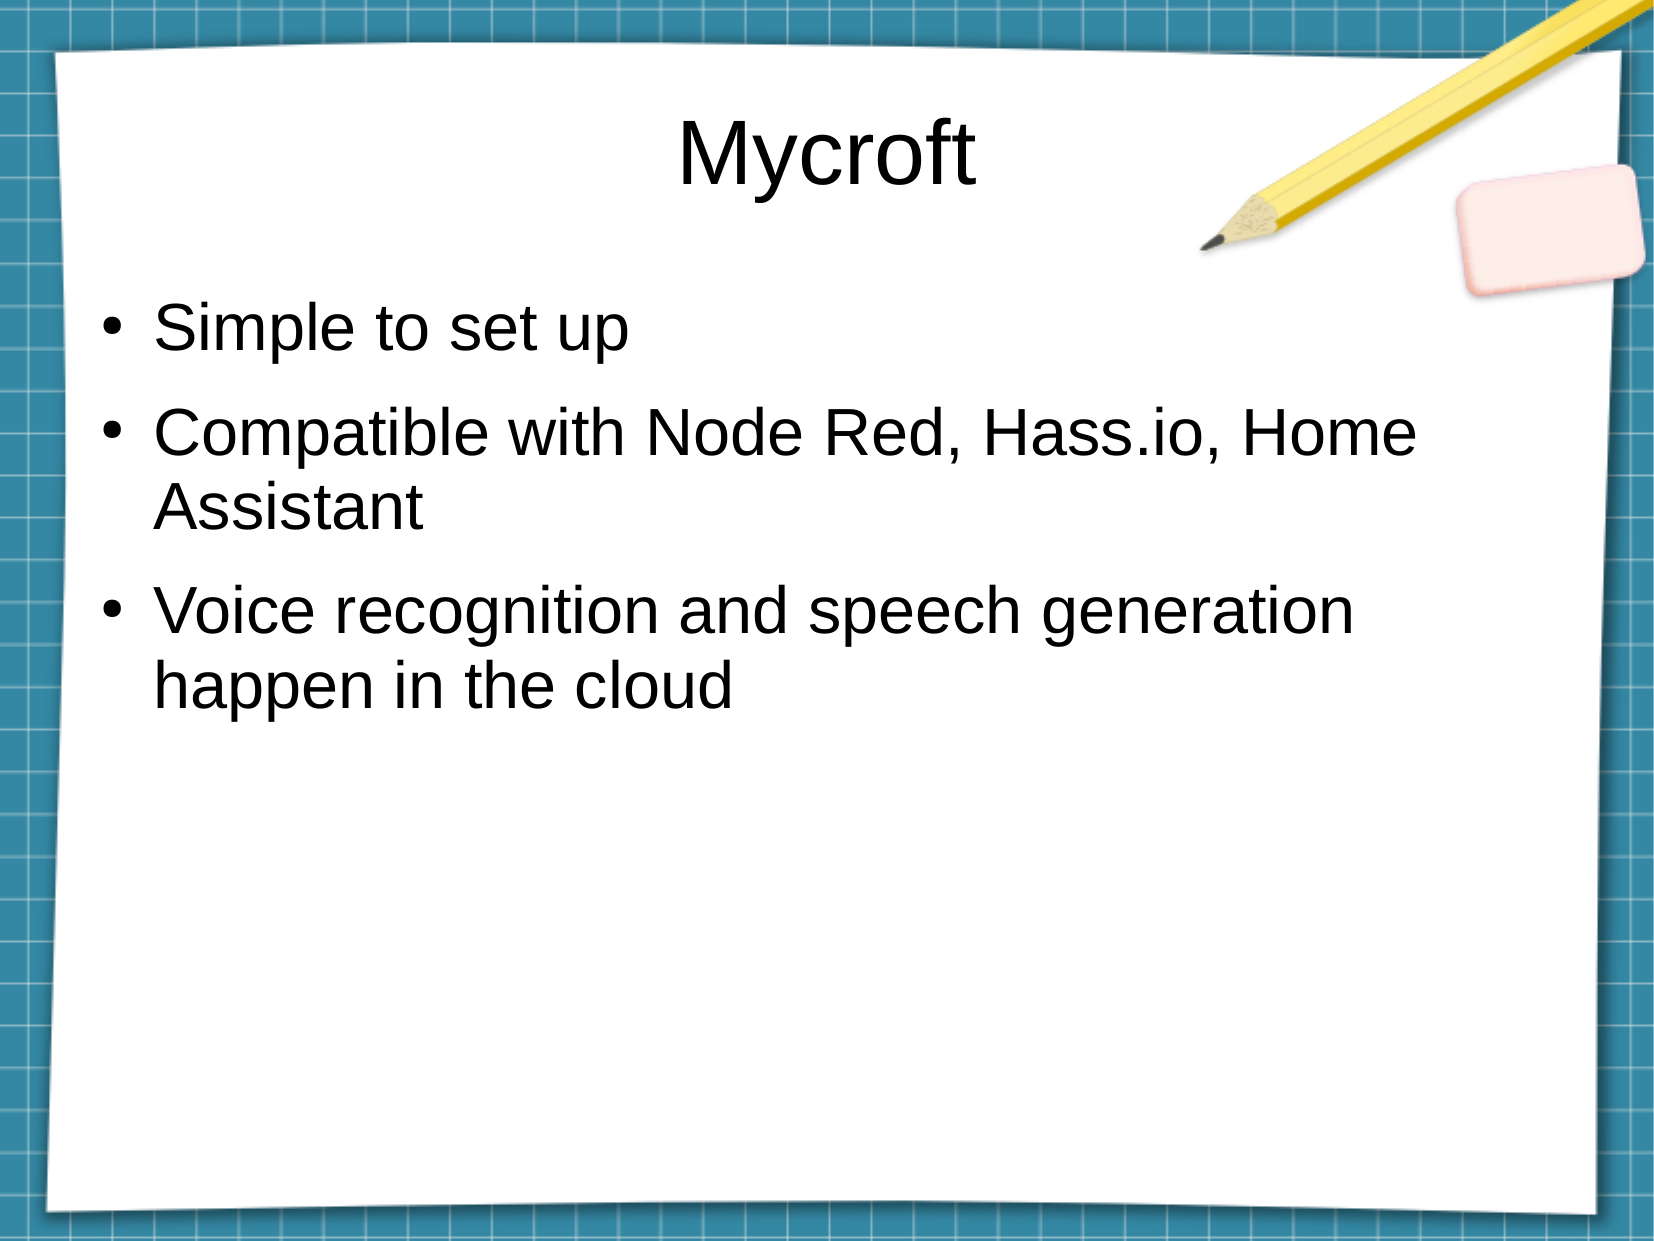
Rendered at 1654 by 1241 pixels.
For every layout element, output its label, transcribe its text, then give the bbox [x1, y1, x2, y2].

list Simple to set up Compatible with Node Red, Hass.io, Home Assistant Voice recognition and speech generation happen in the cloud [82, 290, 1571, 1010]
title Mycroft [82, 49, 1571, 257]
picture [0, 0, 1654, 1241]
